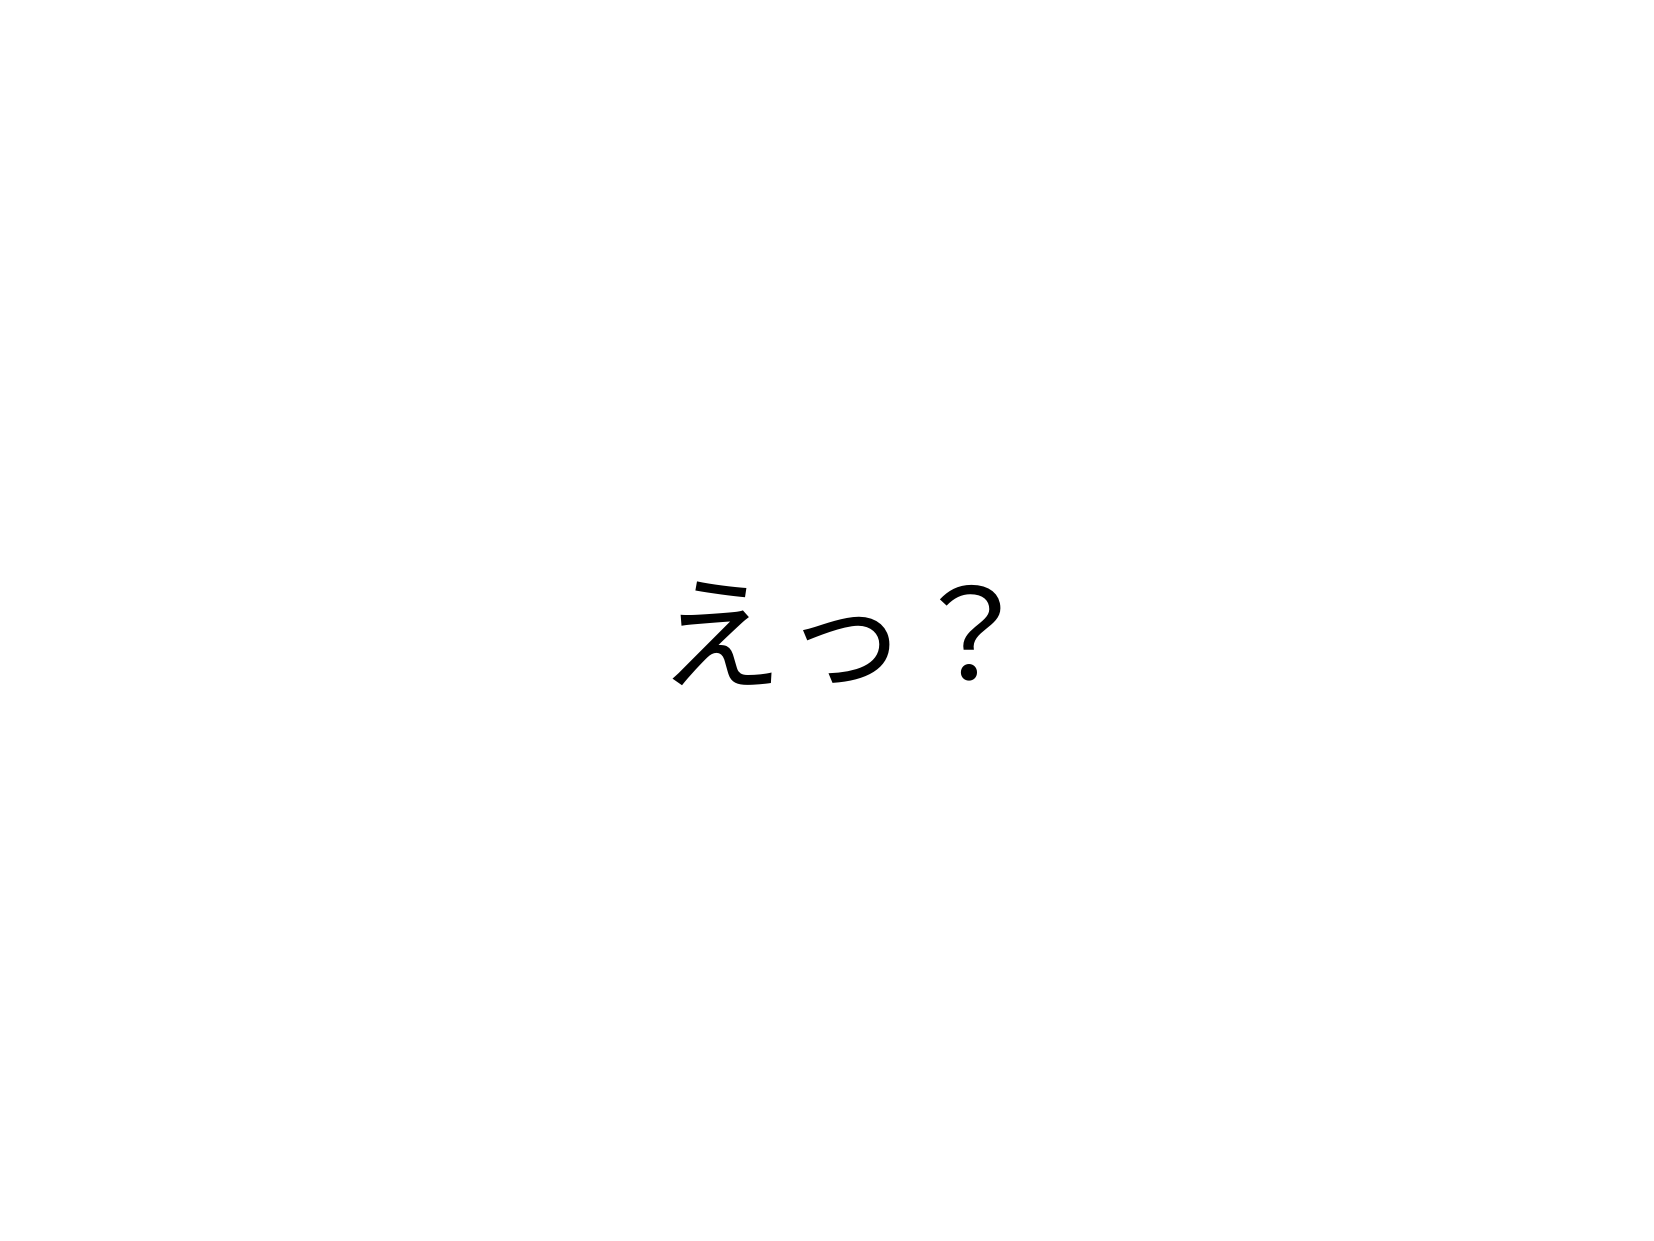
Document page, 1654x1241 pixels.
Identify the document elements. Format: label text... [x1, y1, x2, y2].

list えっ？ [82, 59, 1538, 1193]
